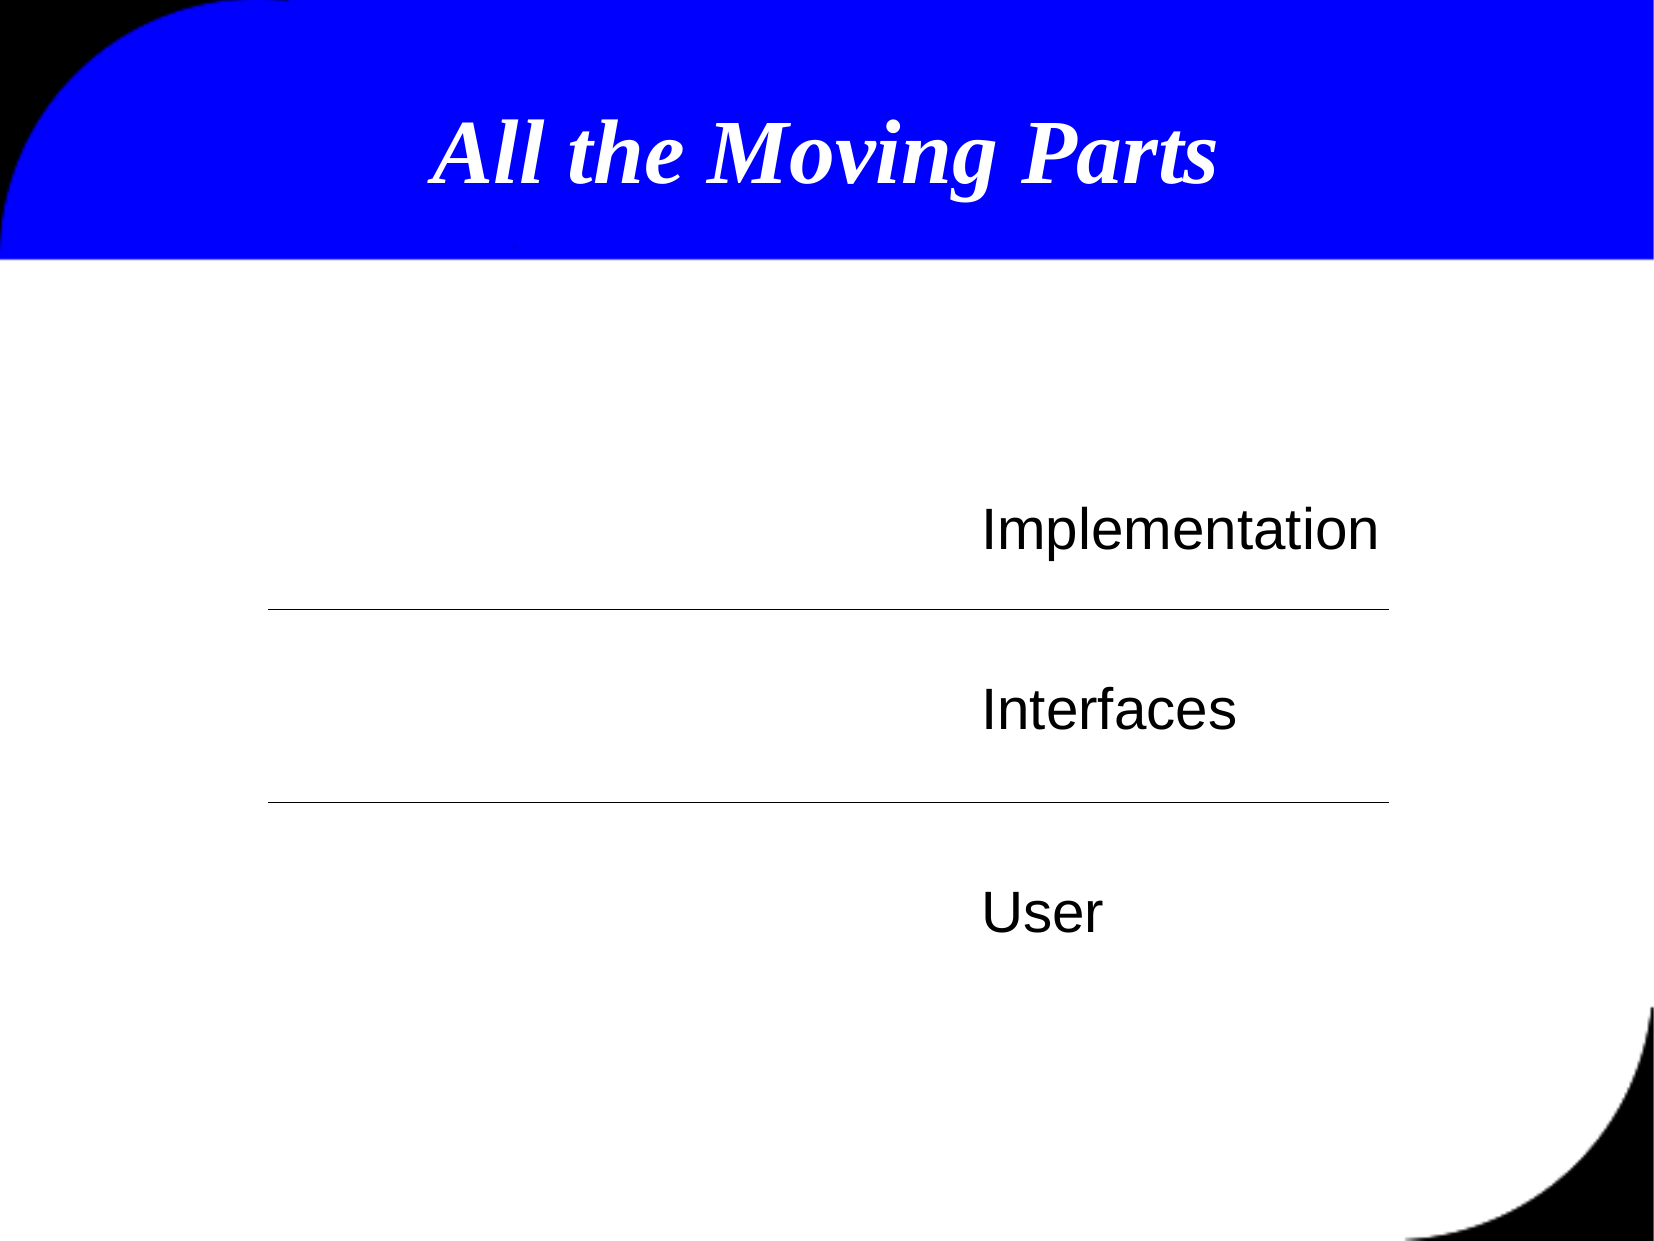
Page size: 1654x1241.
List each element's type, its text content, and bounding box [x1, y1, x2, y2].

text_box User [966, 872, 1170, 988]
picture [0, 0, 1654, 1241]
text_box Implementation [966, 489, 1501, 604]
text_box Interfaces [966, 669, 1332, 784]
title All the Moving Parts [82, 49, 1571, 257]
